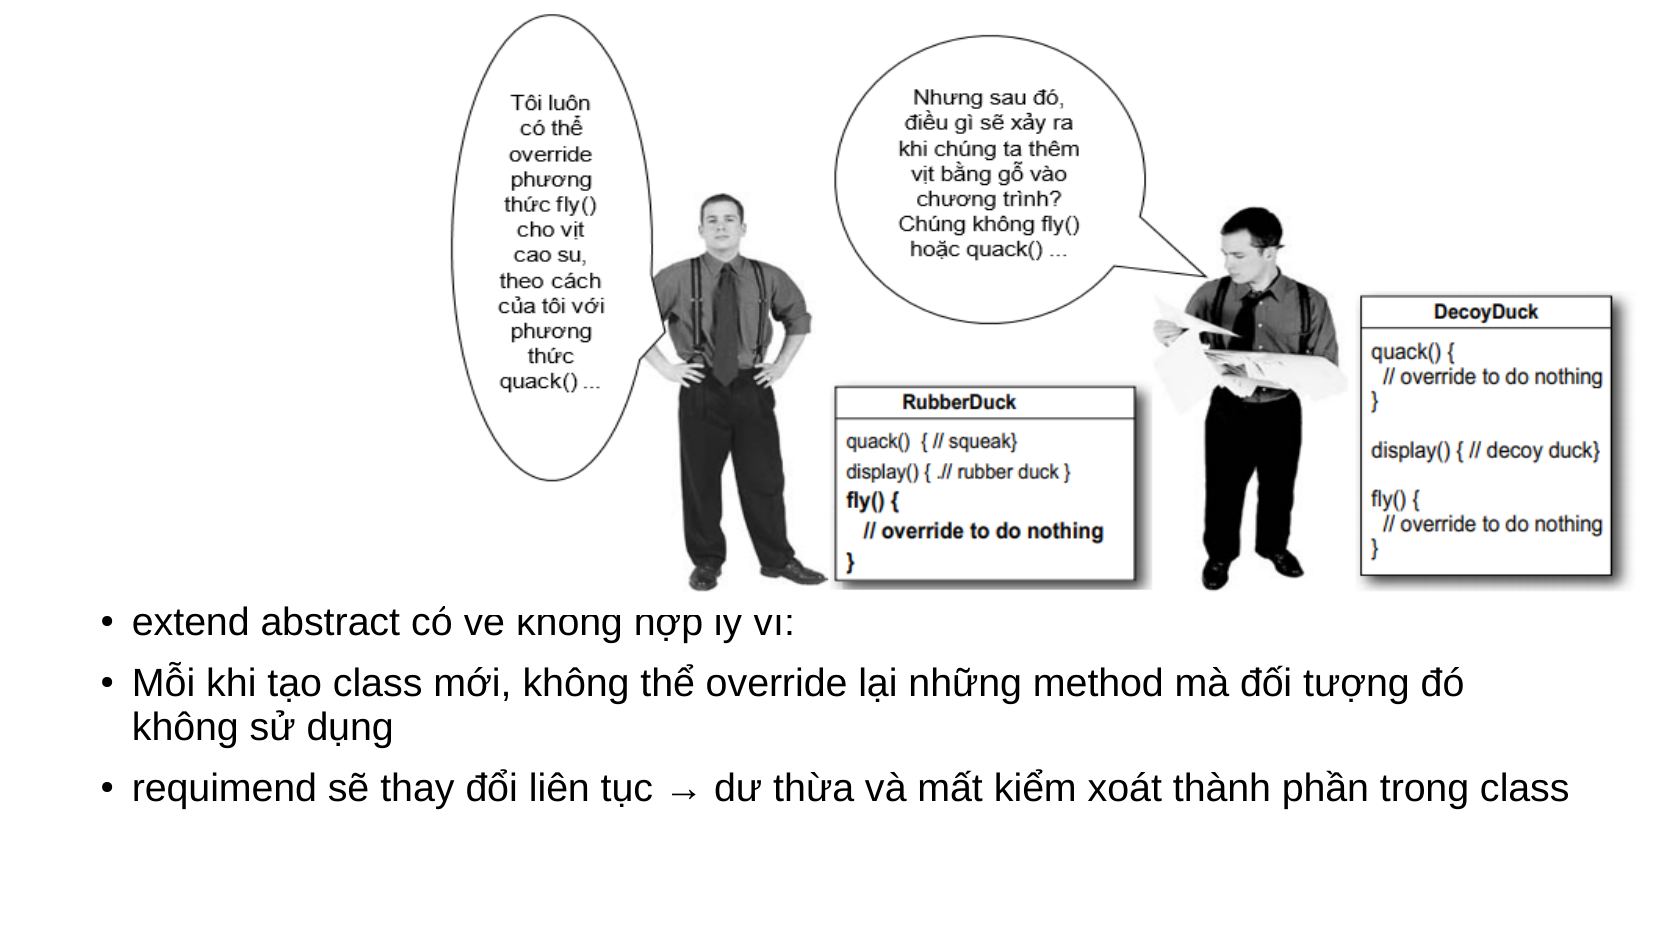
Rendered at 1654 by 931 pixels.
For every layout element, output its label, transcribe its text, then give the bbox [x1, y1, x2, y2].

list extend abstract có vẻ không hợp lý vì: Mỗi khi tạo class mới, không thể override lại những method mà đối tượng đó không sử dụng requimend sẽ thay đổi liên tục → dư thừa và mất kiểm xoát thành phần trong class [90, 600, 1579, 826]
picture [445, 13, 1636, 616]
